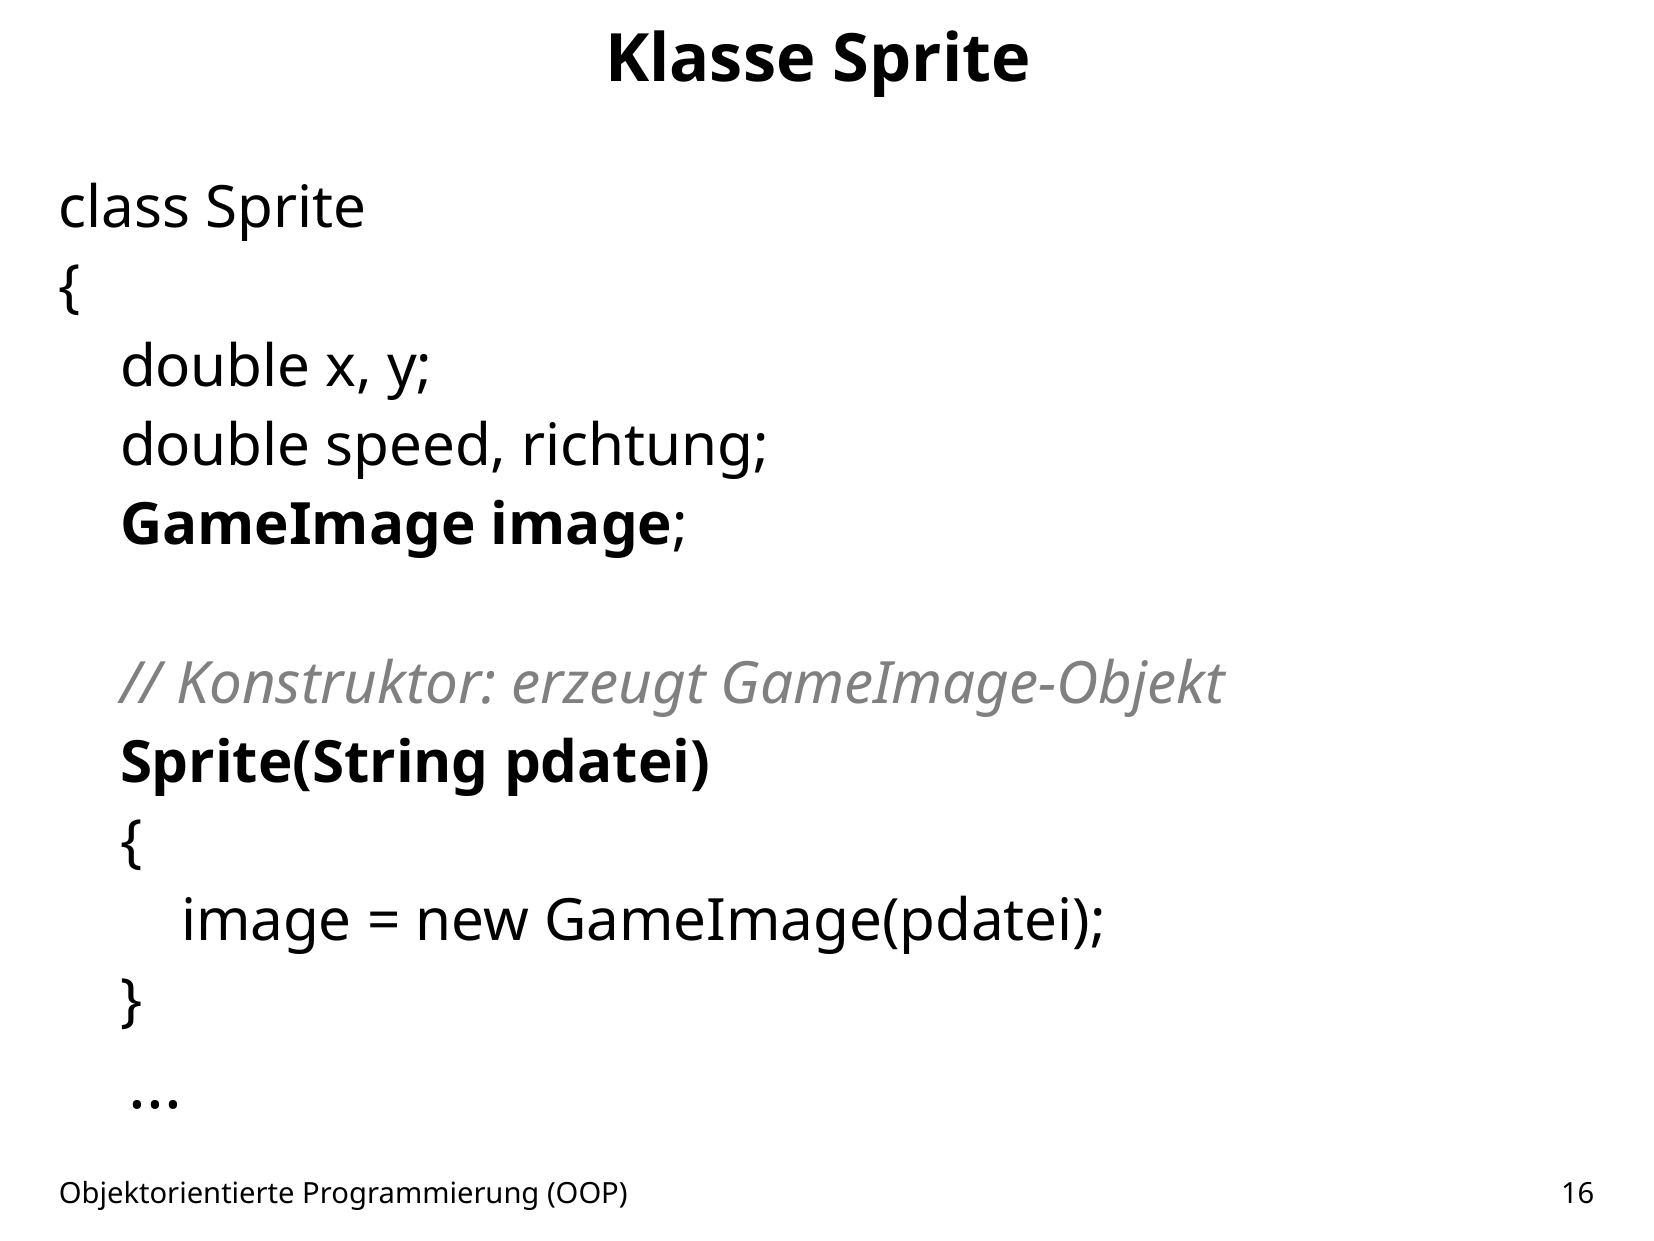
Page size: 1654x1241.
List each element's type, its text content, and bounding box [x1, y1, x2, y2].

title Klasse Sprite [0, 5, 1654, 107]
list class Sprite { double x, y; double speed, richtung; GameImage image; // Konstruktor: erzeugt GameImage-Objekt Sprite(String pdatei) { image = new GameImage(pdatei); } ... [59, 165, 1630, 1146]
